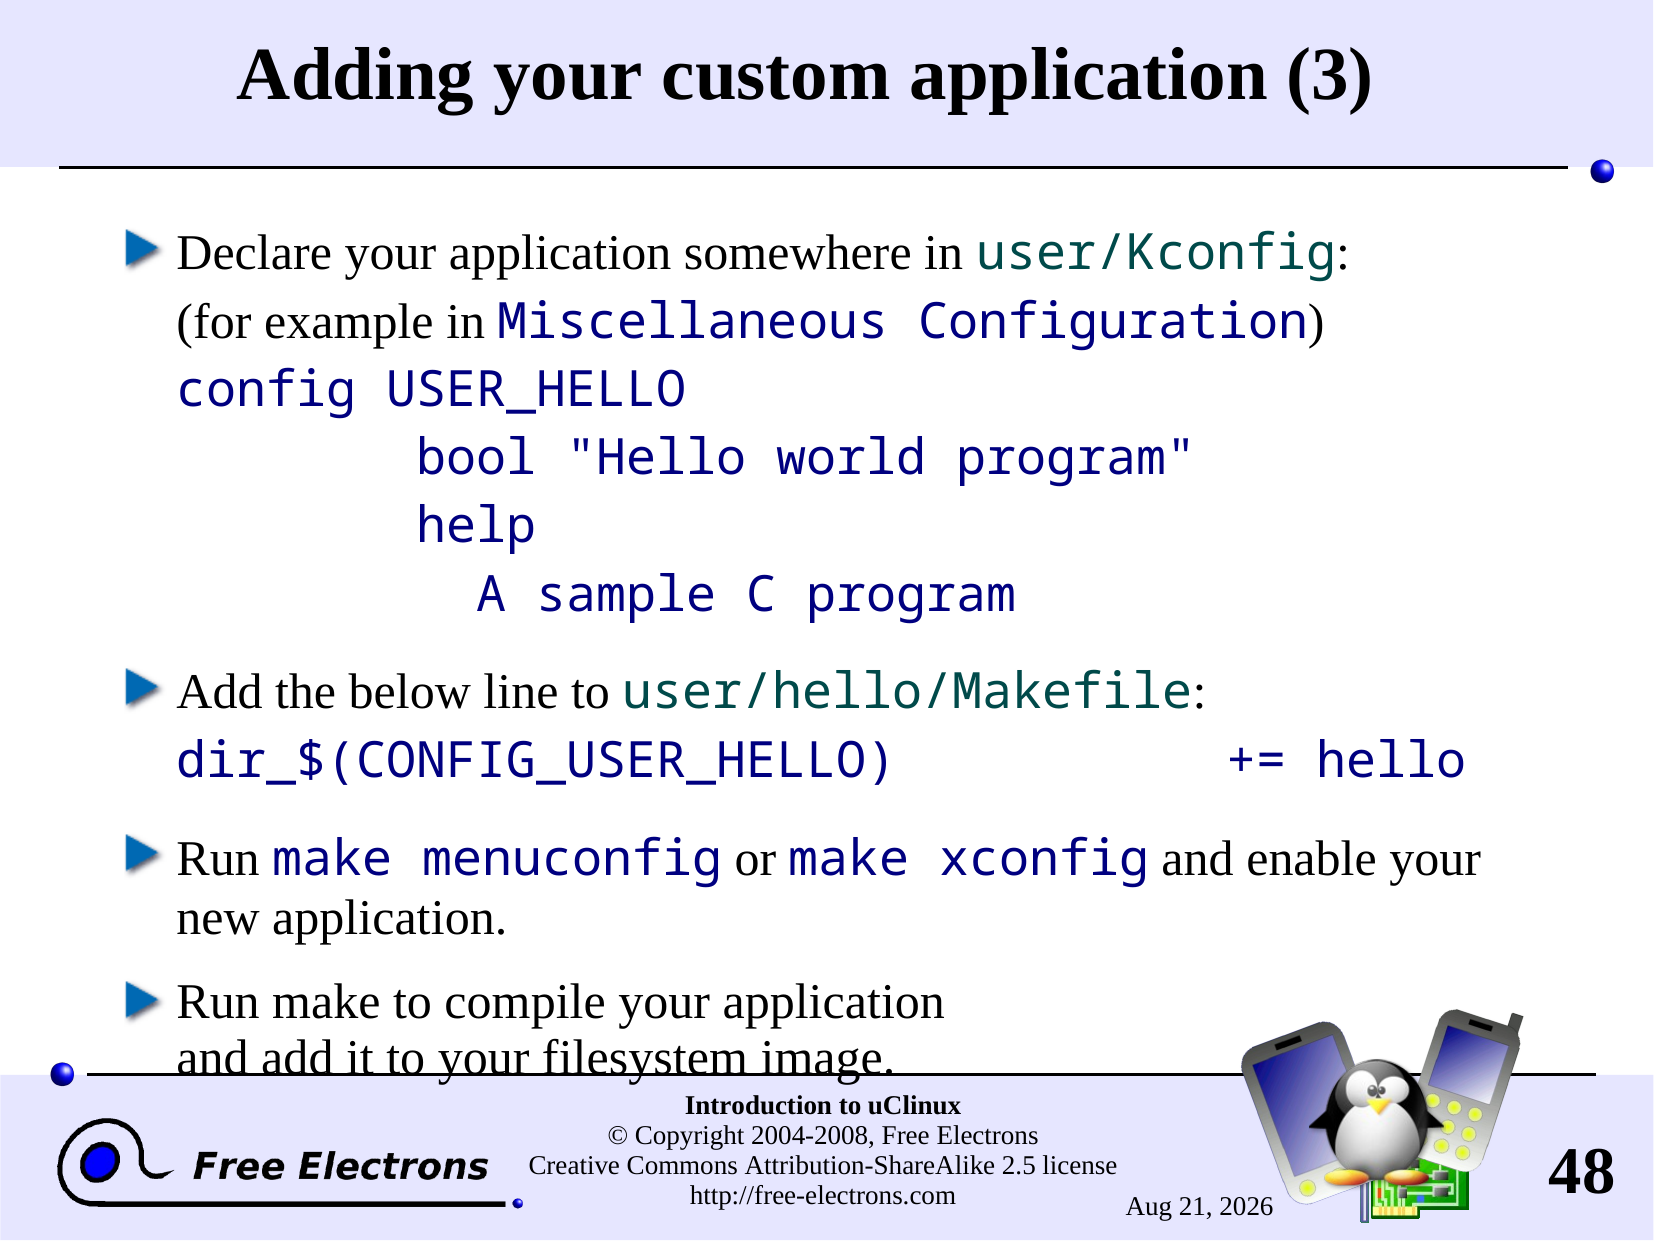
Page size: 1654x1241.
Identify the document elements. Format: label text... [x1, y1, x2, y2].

picture [50, 1107, 527, 1216]
title Adding your custom application (3) [60, 25, 1551, 124]
list Declare your application somewhere in user/Kconfig: (for example in Miscellaneous Configuration) config USER_HELLO bool "Hello world program" help A sample C program Add the below line to user/hello/Makefile: dir_$(CONFIG_USER_HELLO) += hello Run make menuconfig or make xconfig and enable your new application. Run make to compile your application and add it to your filesystem image. [105, 216, 1518, 1066]
picture [1231, 1007, 1538, 1241]
